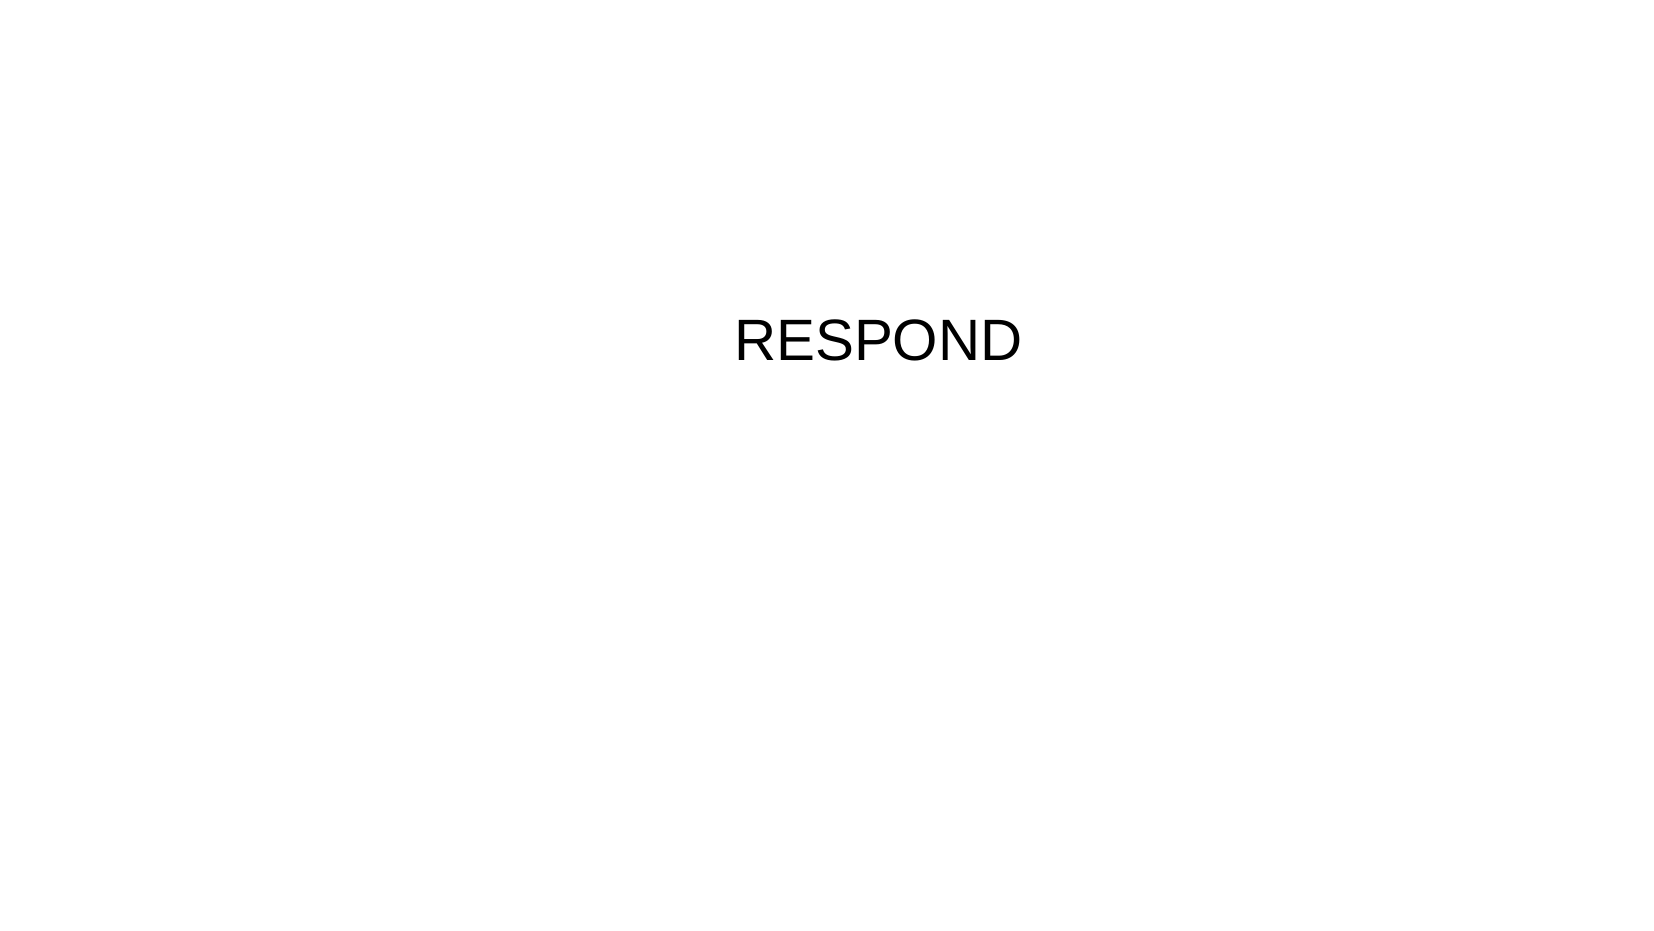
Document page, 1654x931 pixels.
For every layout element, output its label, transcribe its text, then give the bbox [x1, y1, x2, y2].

text_box RESPOND [720, 300, 1038, 380]
